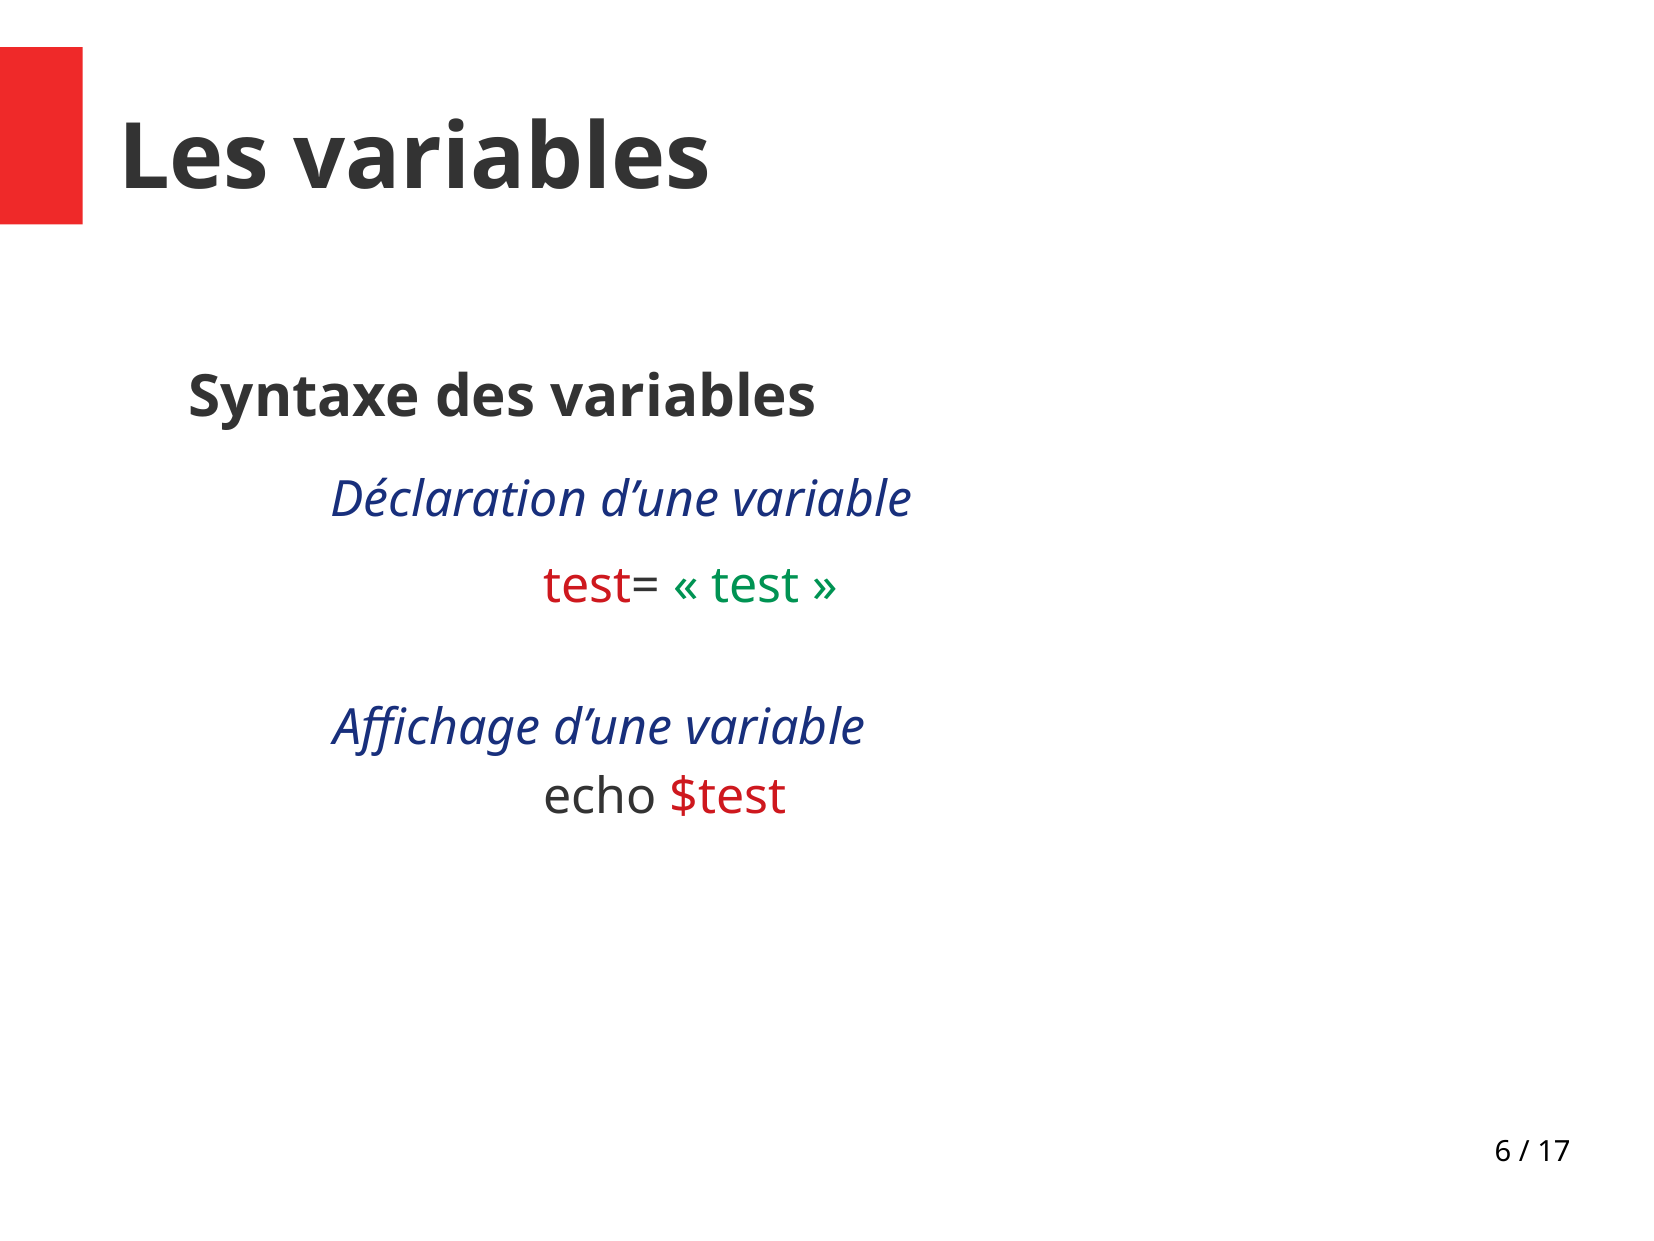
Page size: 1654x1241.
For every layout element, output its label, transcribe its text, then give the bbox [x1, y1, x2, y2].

title Les variables [118, 49, 1571, 257]
list Syntaxe des variables Déclaration d’une variable test= « test » Affichage d’une variable echo $test [118, 354, 1536, 1074]
